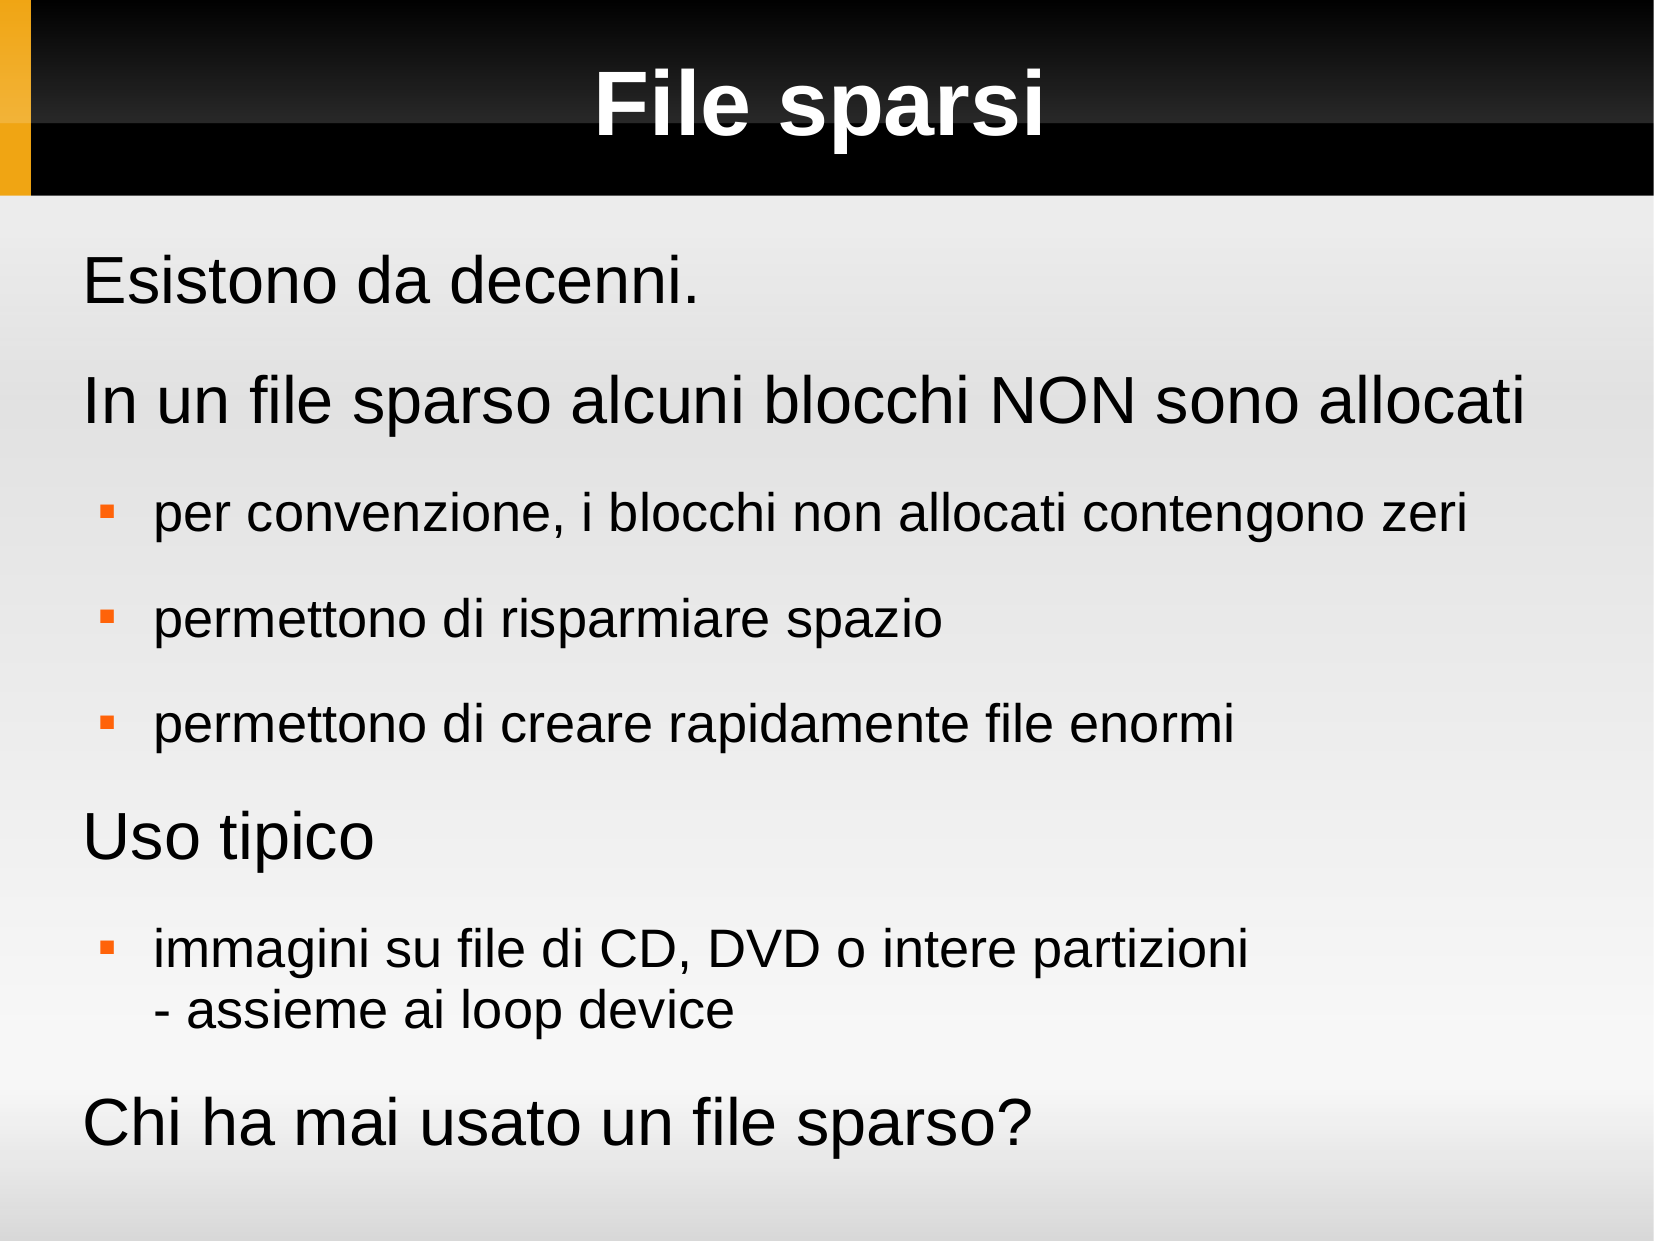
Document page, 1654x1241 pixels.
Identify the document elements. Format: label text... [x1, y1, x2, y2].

picture [0, 0, 1654, 1241]
list Esistono da decenni. In un file sparso alcuni blocchi NON sono allocati per convenzione, i blocchi non allocati contengono zeri permettono di risparmiare spazio permettono di creare rapidamente file enormi Uso tipico immagini su file di CD, DVD o intere partizioni - assieme ai loop device Chi ha mai usato un file sparso? [82, 242, 1571, 1160]
title File sparsi [76, 0, 1565, 208]
